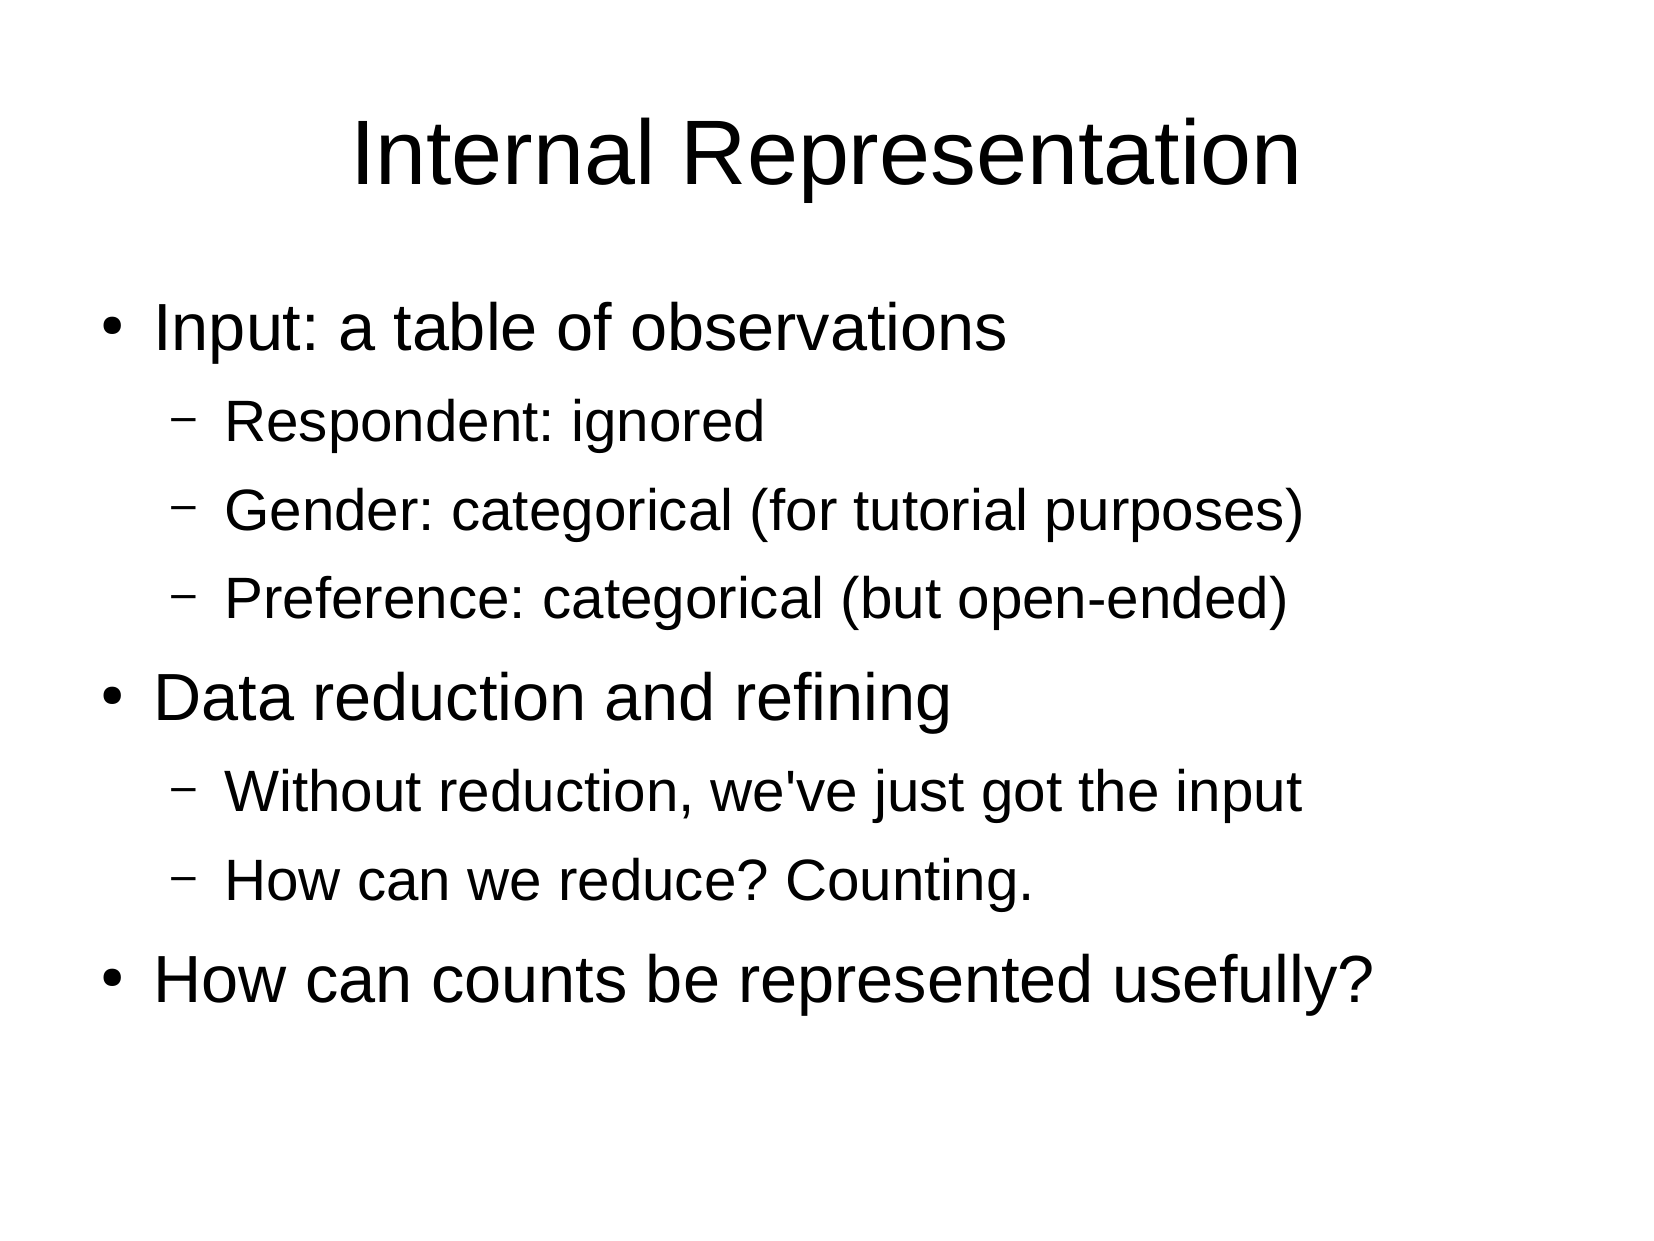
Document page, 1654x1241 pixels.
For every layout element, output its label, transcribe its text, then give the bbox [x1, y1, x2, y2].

title Internal Representation [82, 49, 1571, 257]
list Input: a table of observations Respondent: ignored Gender: categorical (for tutorial purposes) Preference: categorical (but open-ended) Data reduction and refining Without reduction, we've just got the input How can we reduce? Counting. How can counts be represented usefully? [82, 290, 1571, 1081]
